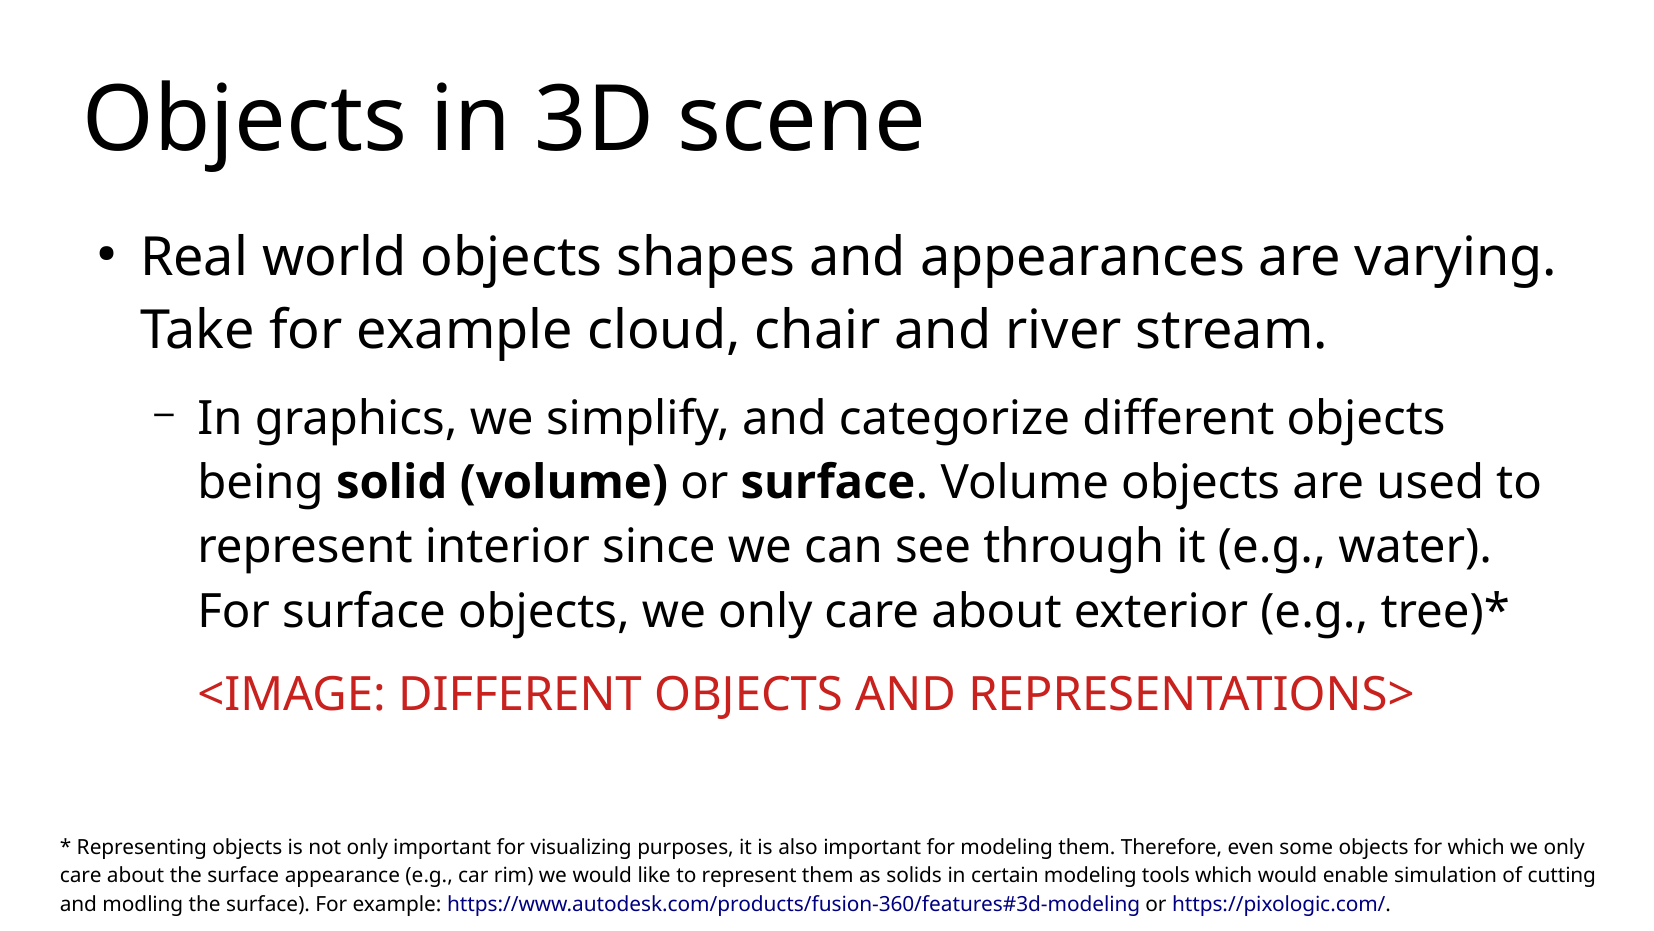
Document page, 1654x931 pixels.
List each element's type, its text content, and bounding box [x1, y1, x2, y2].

list Real world objects shapes and appearances are varying. Take for example cloud, chair and river stream. In graphics, we simplify, and categorize different objects being solid (volume) or surface. Volume objects are used to represent interior since we can see through it (e.g., water). For surface objects, we only care about exterior (e.g., tree)* <IMAGE: DIFFERENT OBJECTS AND REPRESENTATIONS> [82, 217, 1571, 758]
title Objects in 3D scene [82, 37, 1571, 193]
text_box * Representing objects is not only important for visualizing purposes, it is also important for modeling them. Therefore, even some objects for which we only care about the surface appearance (e.g., car rim) we would like to represent them as solids in certain modeling tools which would enable simulation of cutting and modling the surface). For example: https://www.autodesk.com/products/fusion-360/features#3d-modeling or https://pixologic.com/. [45, 825, 1636, 918]
